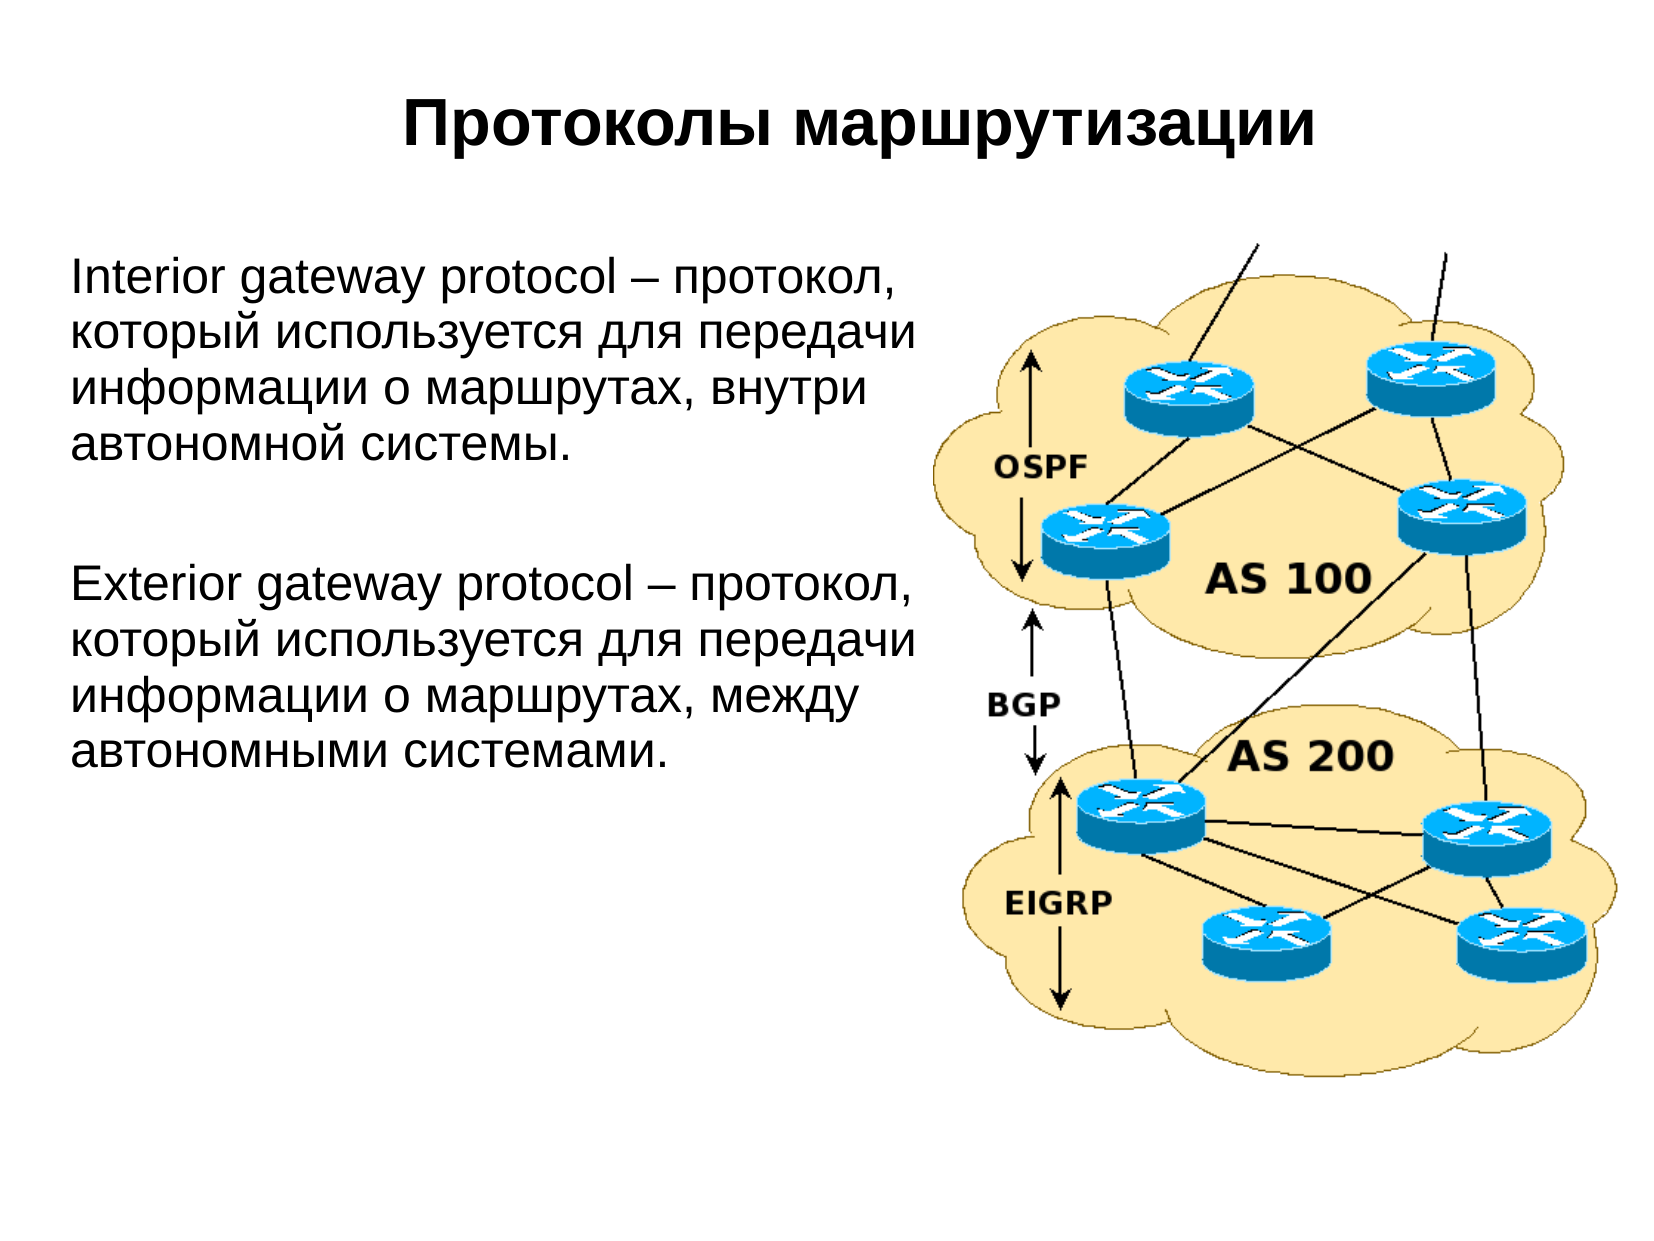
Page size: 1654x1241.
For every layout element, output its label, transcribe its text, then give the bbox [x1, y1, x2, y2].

picture [933, 242, 1625, 1101]
text_box Протоколы маршрутизации [123, 41, 1598, 166]
list Interior gateway protocol – протокол, который используется для передачи информации о маршрутах, внутри автономной системы. Exterior gateway protocol – протокол, который используется для передачи информации о маршрутах, между автономными системами. [70, 247, 993, 1108]
